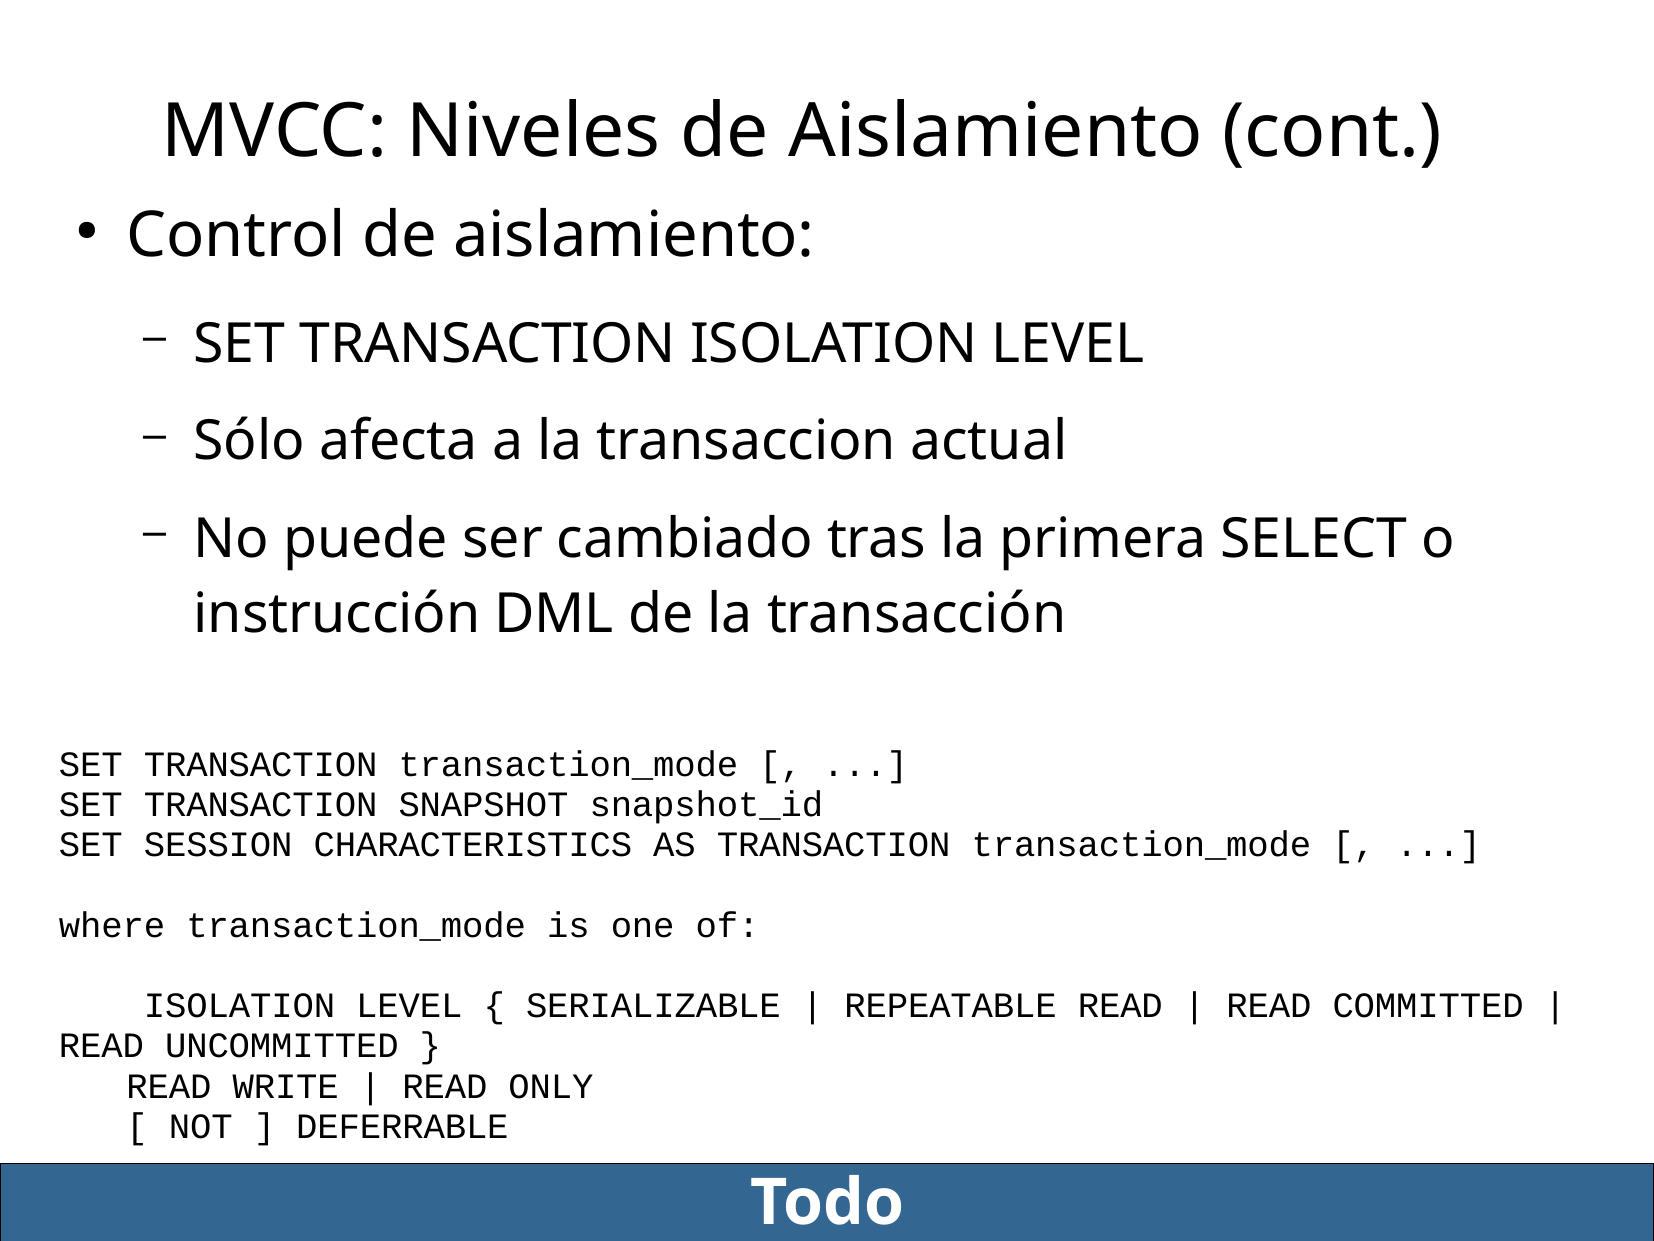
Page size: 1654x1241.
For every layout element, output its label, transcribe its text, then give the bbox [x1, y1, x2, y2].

list Control de aislamiento: SET TRANSACTION ISOLATION LEVEL Sólo afecta a la transaccion actual No puede ser cambiado tras la primera SELECT o instrucción DML de la transacción SET TRANSACTION transaction_mode [, ...] SET TRANSACTION SNAPSHOT snapshot_id SET SESSION CHARACTERISTICS AS TRANSACTION transaction_mode [, ...] where transaction_mode is one of: ISOLATION LEVEL { SERIALIZABLE | REPEATABLE READ | READ COMMITTED | READ UNCOMMITTED } READ WRITE | READ ONLY [ NOT ] DEFERRABLE [59, 188, 1595, 1156]
title MVCC: Niveles de Aislamiento (cont.) [75, 15, 1530, 188]
